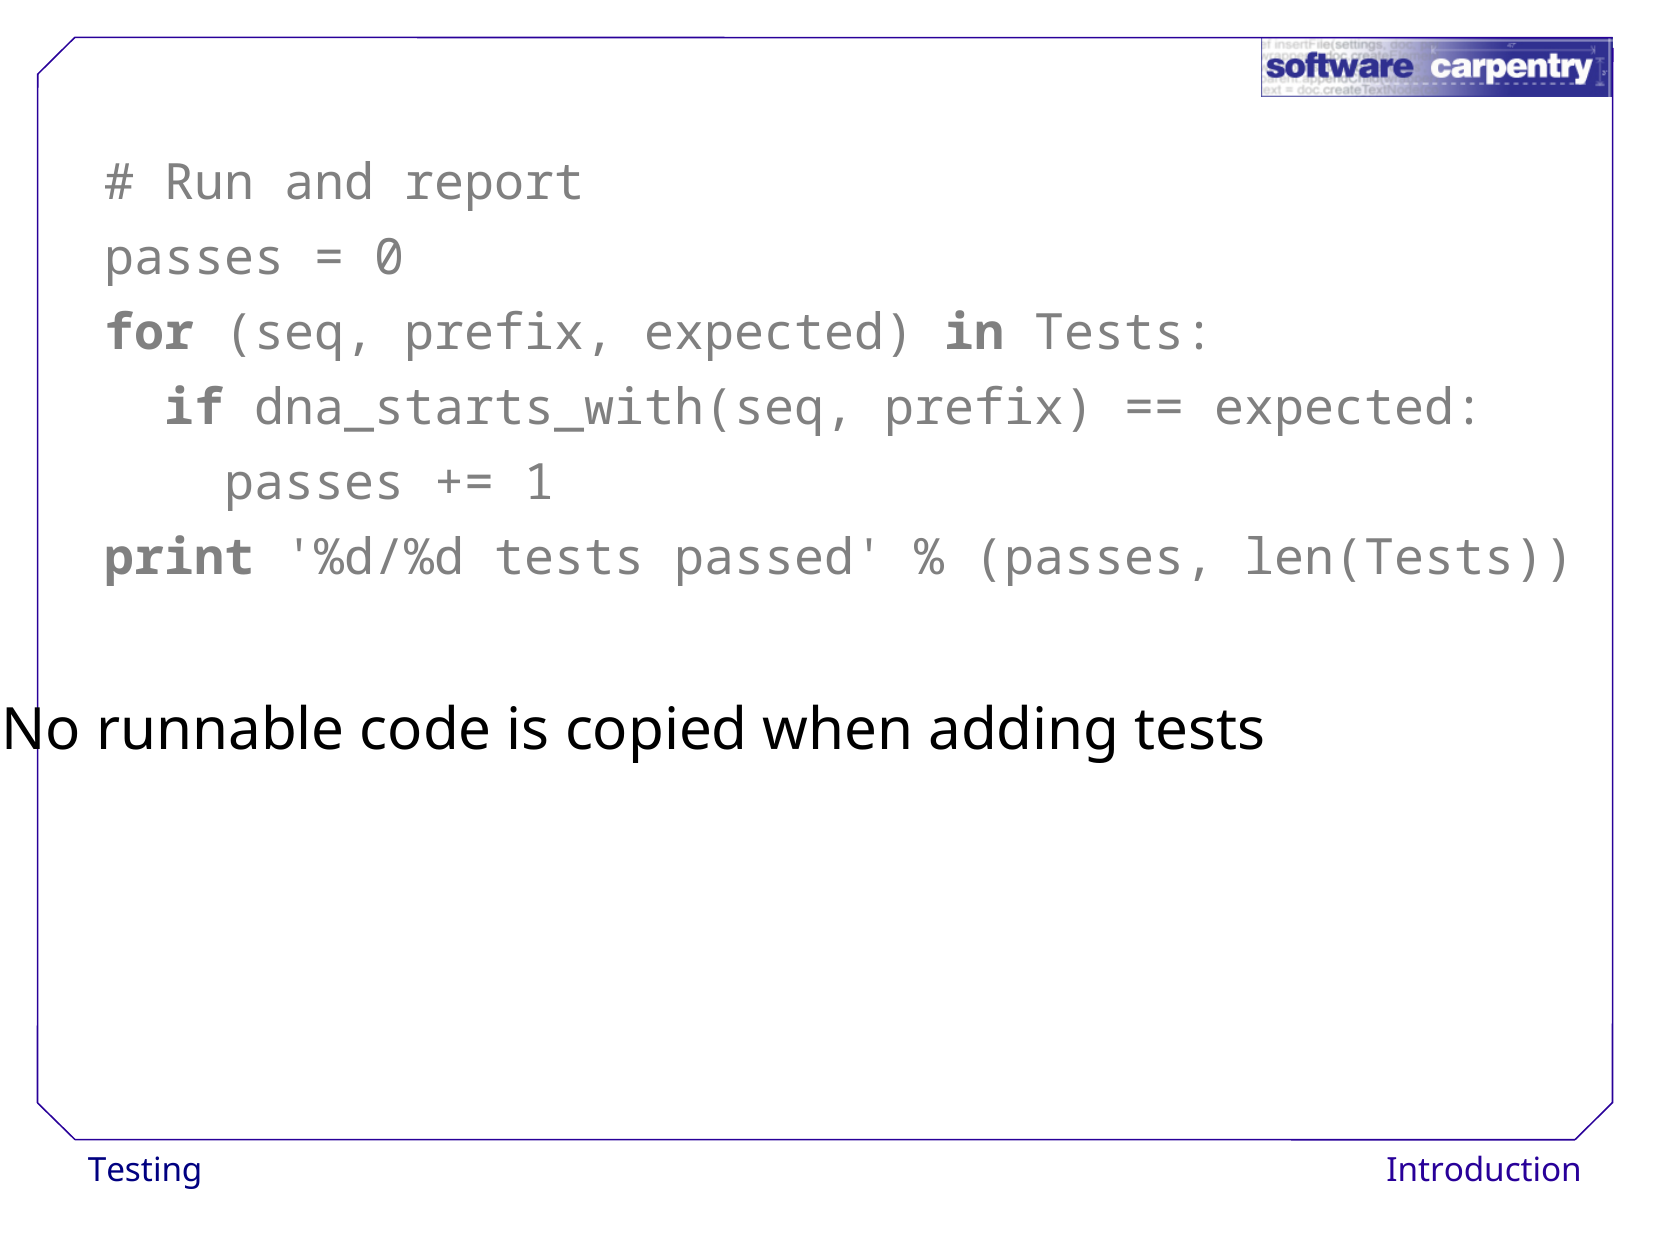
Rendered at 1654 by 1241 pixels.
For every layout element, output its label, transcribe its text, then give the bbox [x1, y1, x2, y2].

text_box # Run and report passes = 0 for (seq, prefix, expected) in Tests: if dna_starts_with(seq, prefix) == expected: passes += 1 print '%d/%d tests passed' % (passes, len(Tests)) [89, 126, 1512, 630]
text_box No runnable code is copied when adding tests [0, 648, 1431, 769]
picture [1261, 39, 1613, 97]
